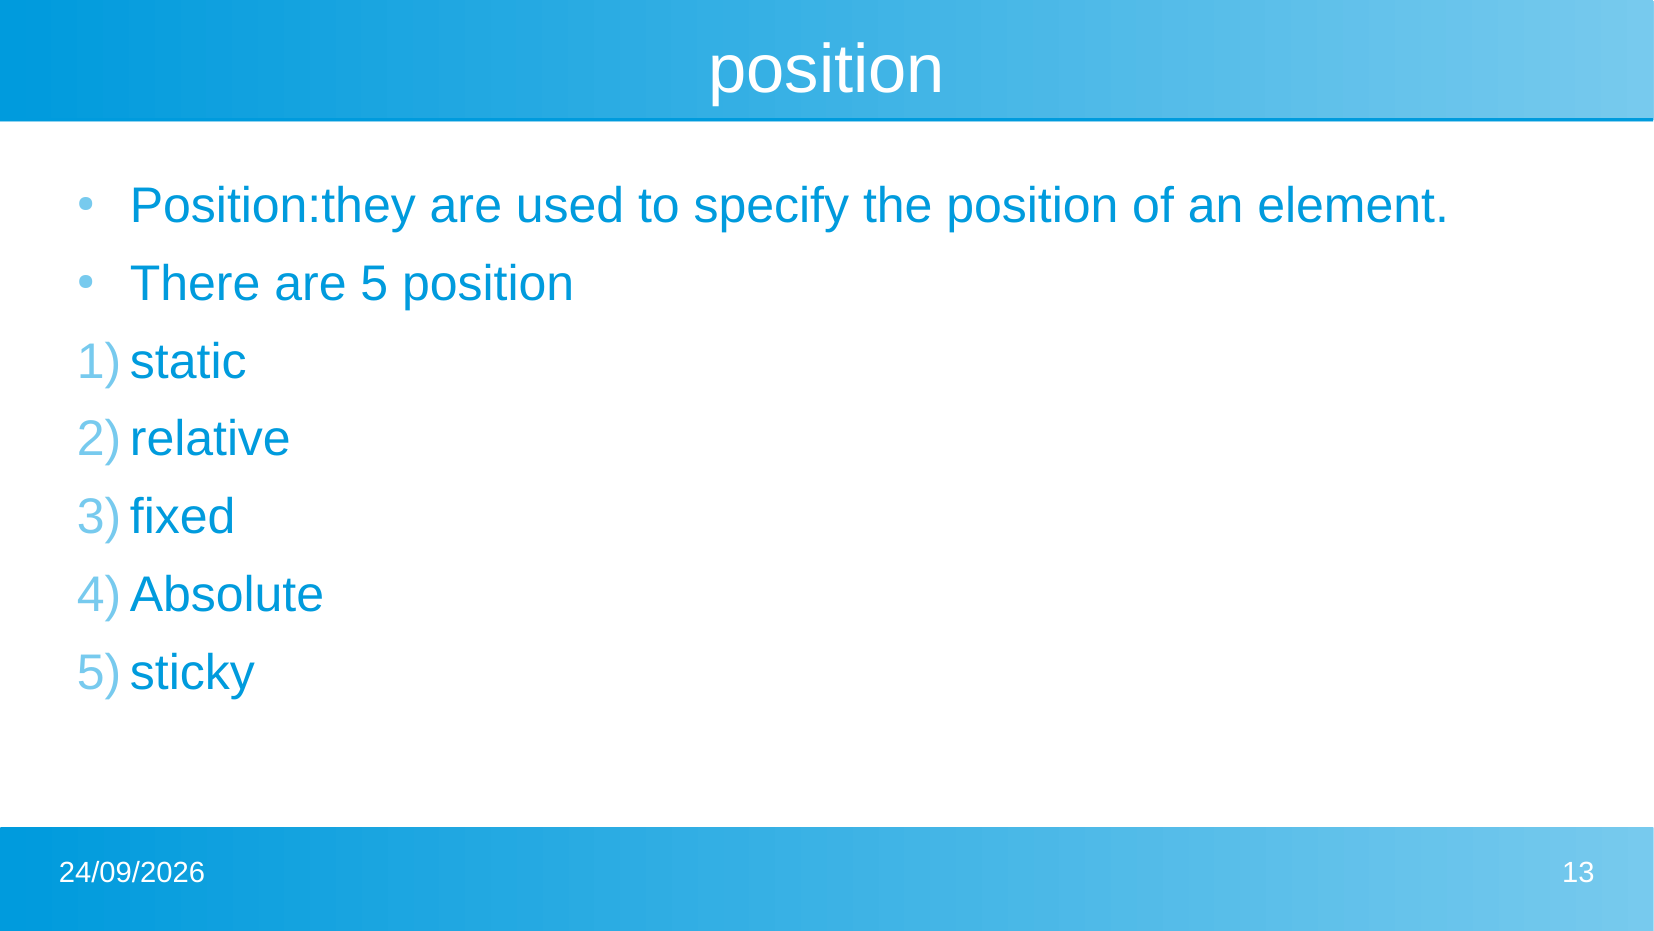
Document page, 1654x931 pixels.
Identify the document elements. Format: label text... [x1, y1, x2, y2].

list Position:they are used to specify the position of an element. There are 5 position static relative fixed Absolute sticky [59, 177, 1595, 768]
title position [59, 29, 1595, 108]
